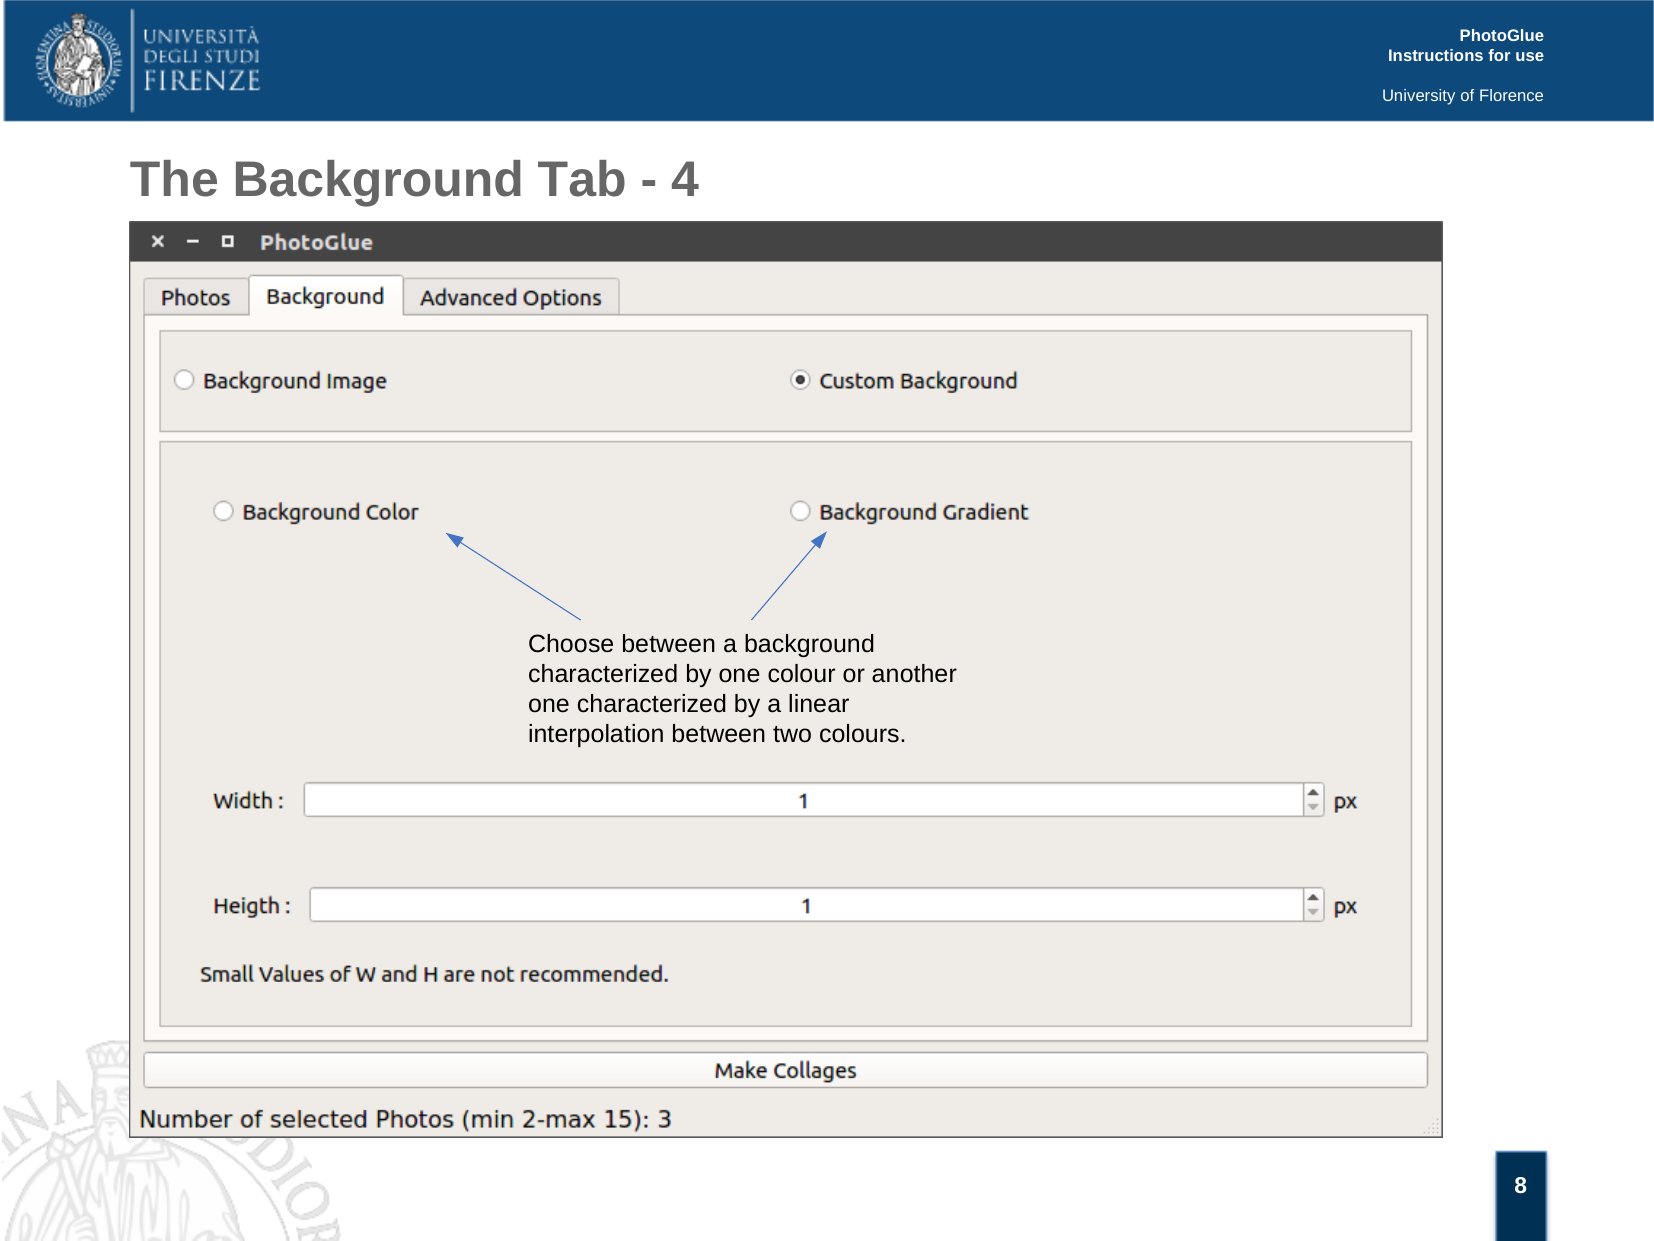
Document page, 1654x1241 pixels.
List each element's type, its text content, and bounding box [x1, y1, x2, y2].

text_box 8 [1505, 1160, 1536, 1208]
text_box The Background Tab - 4 [129, 101, 993, 221]
text_box Choose between a background characterized by one colour or another one characterized by a linear interpolation between two colours. [513, 620, 1002, 757]
text_box PhotoGlue Instructions for use University of Florence [685, 24, 1548, 102]
picture [2, 0, 1654, 1241]
